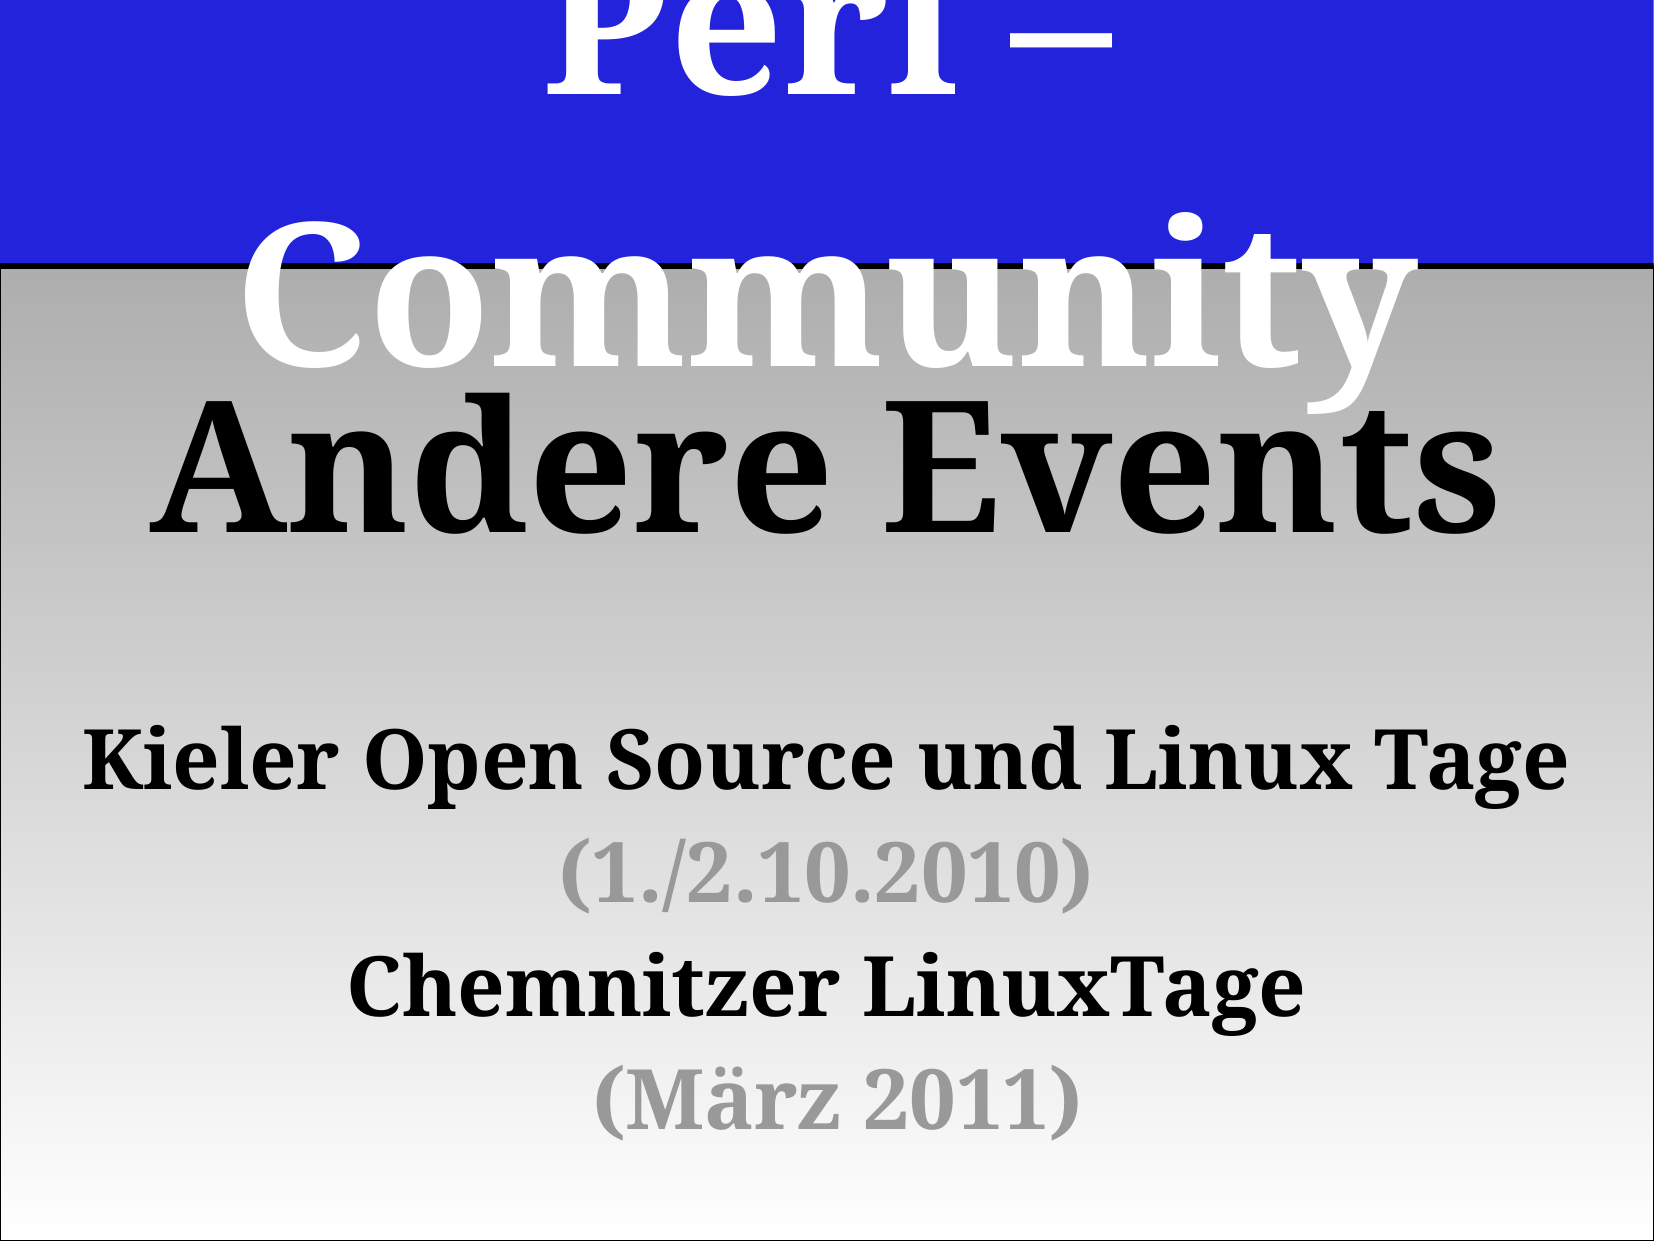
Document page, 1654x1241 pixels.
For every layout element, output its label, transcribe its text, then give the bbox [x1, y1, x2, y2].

subtitle Andere Events Kieler Open Source und Linux Tage (1./2.10.2010) Chemnitzer LinuxTage (März 2011) [82, 324, 1571, 1167]
title Perl – Community [29, 40, 1625, 266]
